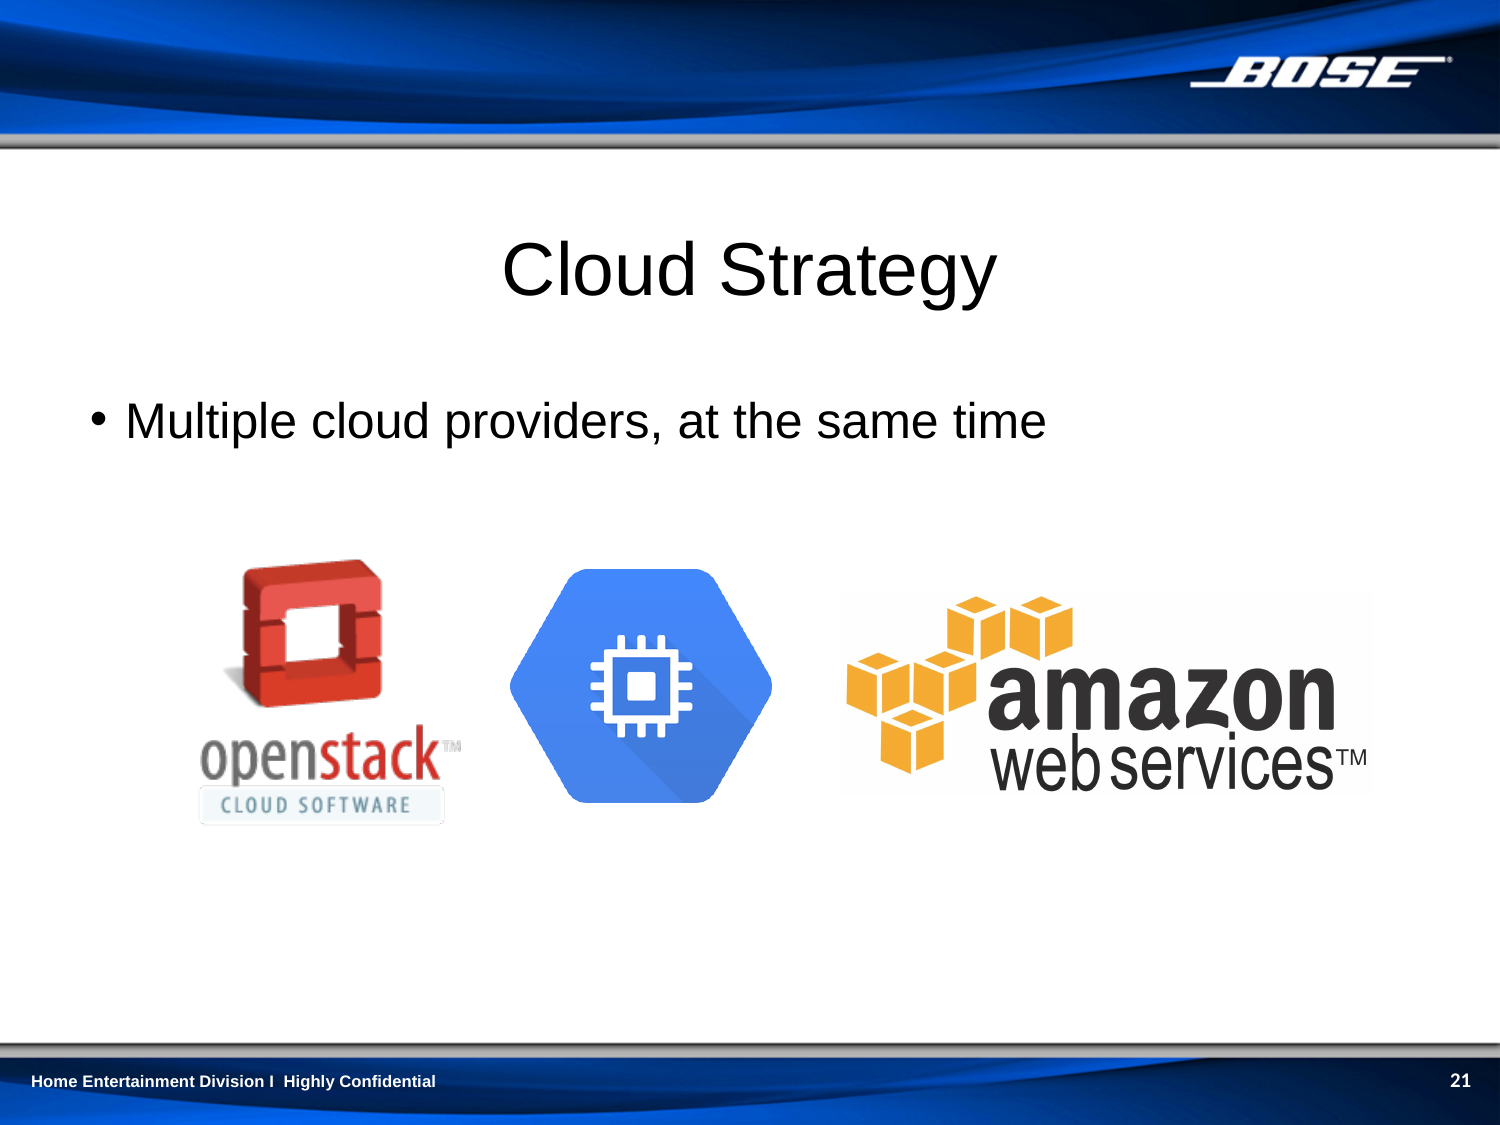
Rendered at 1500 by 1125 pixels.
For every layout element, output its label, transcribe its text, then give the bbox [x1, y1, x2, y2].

text_box Multiple cloud providers, at the same time [74, 375, 1425, 1003]
text_box Cloud Strategy [74, 185, 1425, 345]
picture [0, 0, 1500, 1125]
